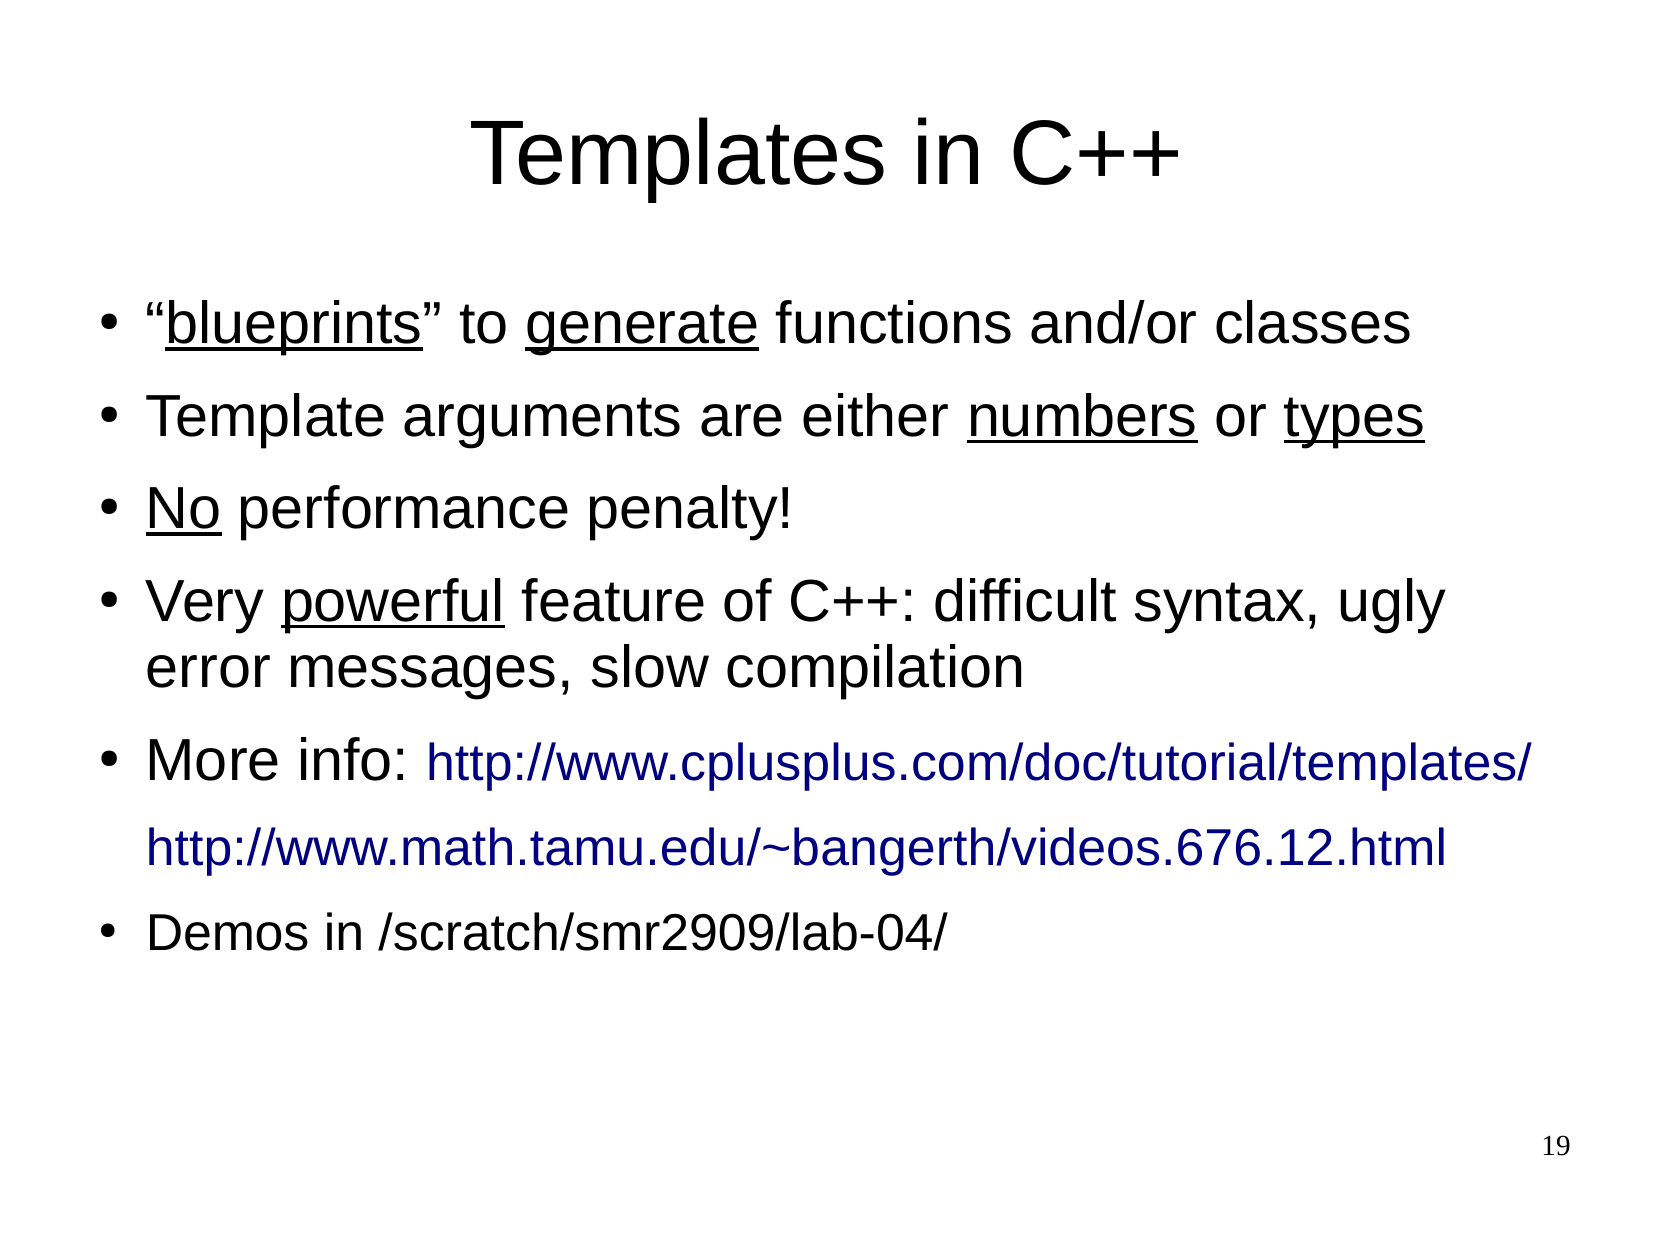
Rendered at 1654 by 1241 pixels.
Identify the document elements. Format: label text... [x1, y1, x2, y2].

title Templates in C++ [82, 49, 1571, 257]
list “blueprints” to generate functions and/or classes Template arguments are either numbers or types No performance penalty! Very powerful feature of C++: difficult syntax, ugly error messages, slow compilation More info: http://www.cplusplus.com/doc/tutorial/templates/ http://www.math.tamu.edu/~bangerth/videos.676.12.html Demos in /scratch/smr2909/lab-04/ [82, 290, 1538, 1010]
